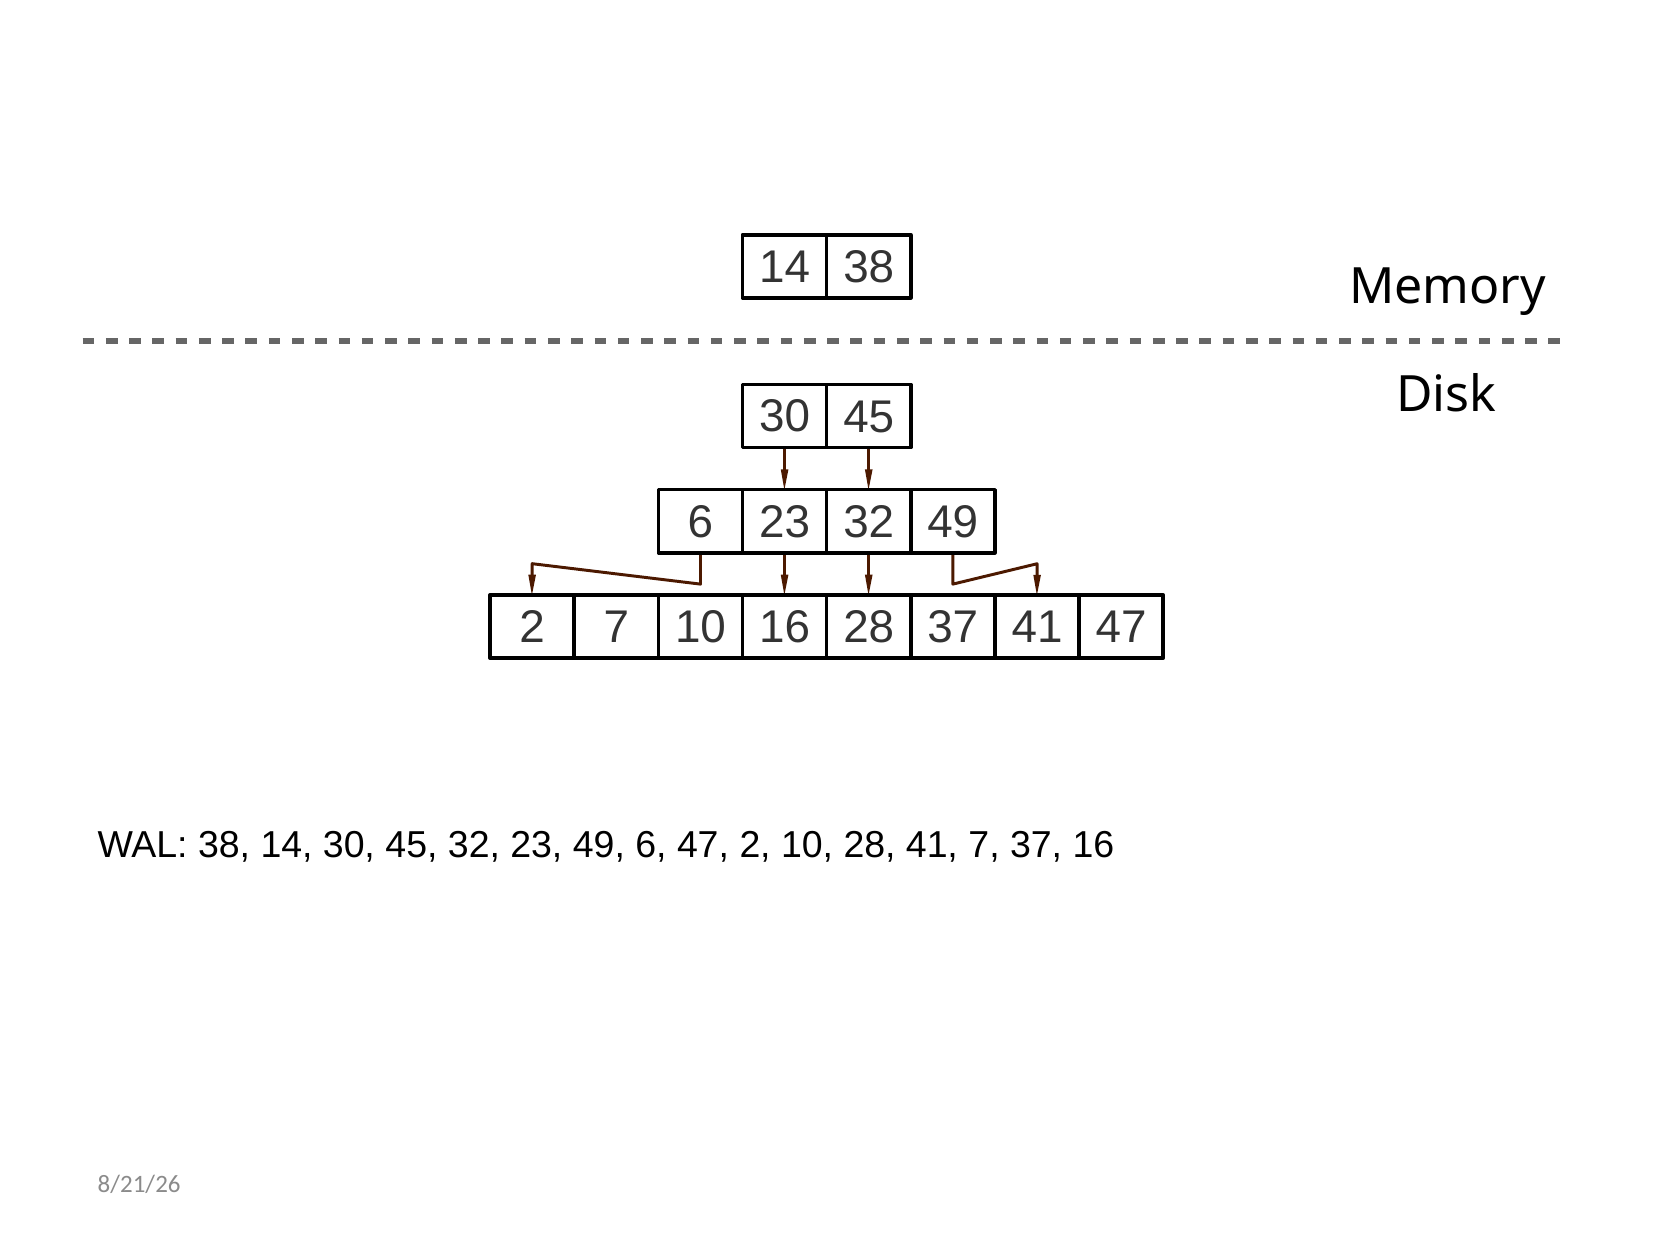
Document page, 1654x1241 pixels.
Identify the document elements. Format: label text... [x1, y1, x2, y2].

text_box 7 [574, 594, 658, 658]
text_box 23 [742, 489, 826, 553]
text_box 32 [826, 489, 910, 553]
text_box 6 [658, 489, 742, 553]
text_box 49 [910, 489, 995, 553]
text_box 47 [1079, 594, 1164, 659]
text_box WAL: 38, 14, 30, 45, 32, 23, 49, 6, 47, 2, 10, 28, 41, 7, 37, 16 [82, 815, 1501, 892]
text_box 38 [826, 234, 911, 298]
text_box 28 [826, 594, 910, 659]
text_box Disk [1381, 350, 1534, 452]
text_box 2 [490, 594, 575, 659]
text_box 41 [995, 595, 1079, 659]
text_box Memory [1334, 243, 1590, 345]
text_box 37 [910, 594, 995, 659]
text_box 16 [742, 594, 826, 659]
text_box 30 [742, 384, 826, 448]
text_box 45 [826, 384, 911, 448]
text_box 10 [658, 594, 742, 659]
text_box 14 [742, 234, 826, 298]
